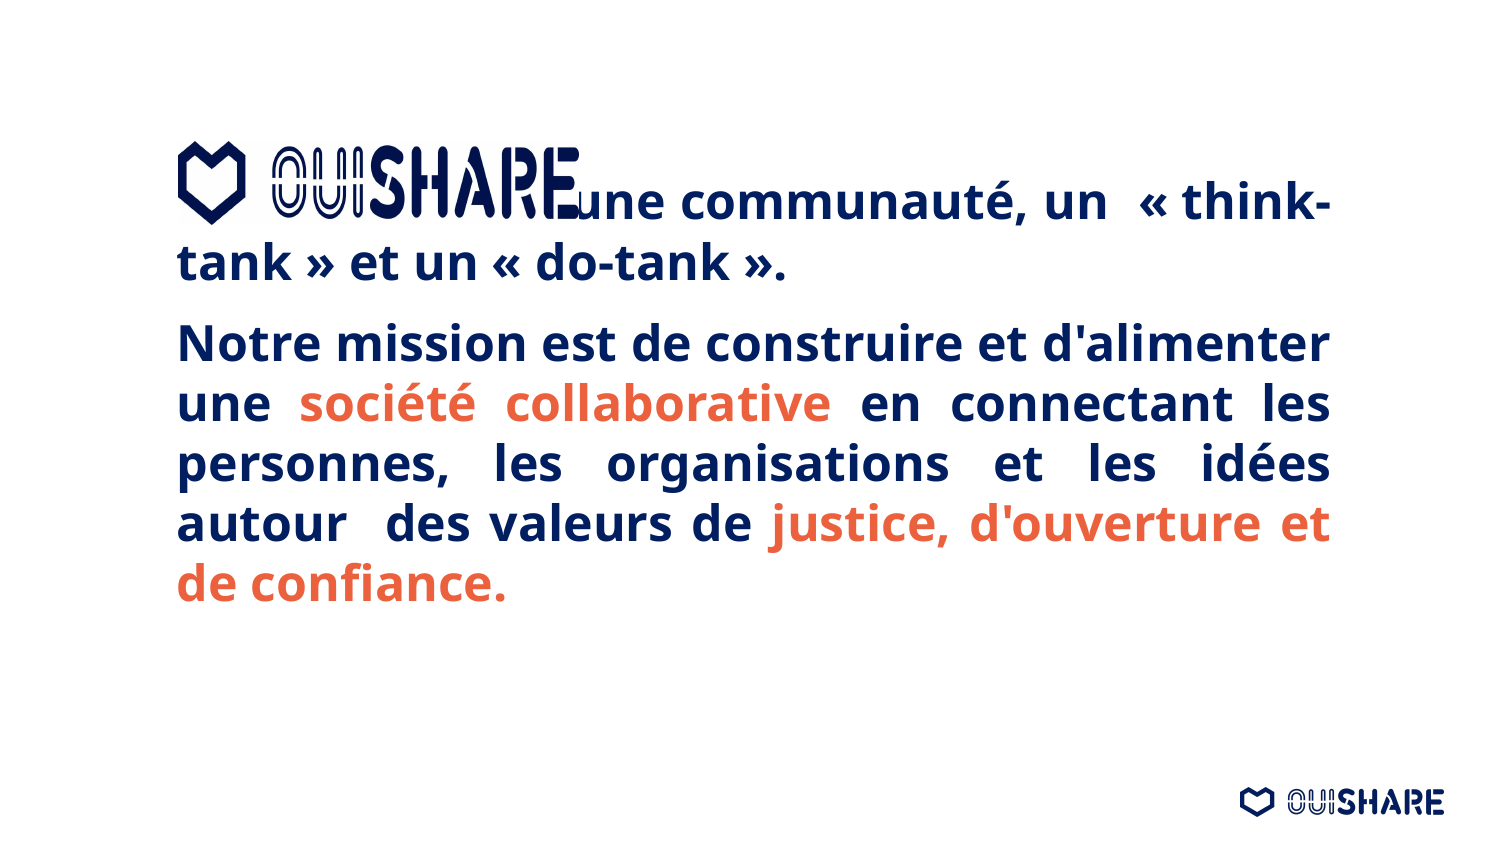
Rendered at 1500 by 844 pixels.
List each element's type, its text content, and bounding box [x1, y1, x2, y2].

picture [1240, 787, 1444, 817]
text_box est une communauté, un « think-tank » et un « do-tank ». Notre mission est de construire et d'alimenter une société collaborative en connectant les personnes, les organisations et les idées autour des valeurs de justice, d'ouverture et de confiance. [161, 153, 1347, 638]
picture [178, 141, 579, 225]
